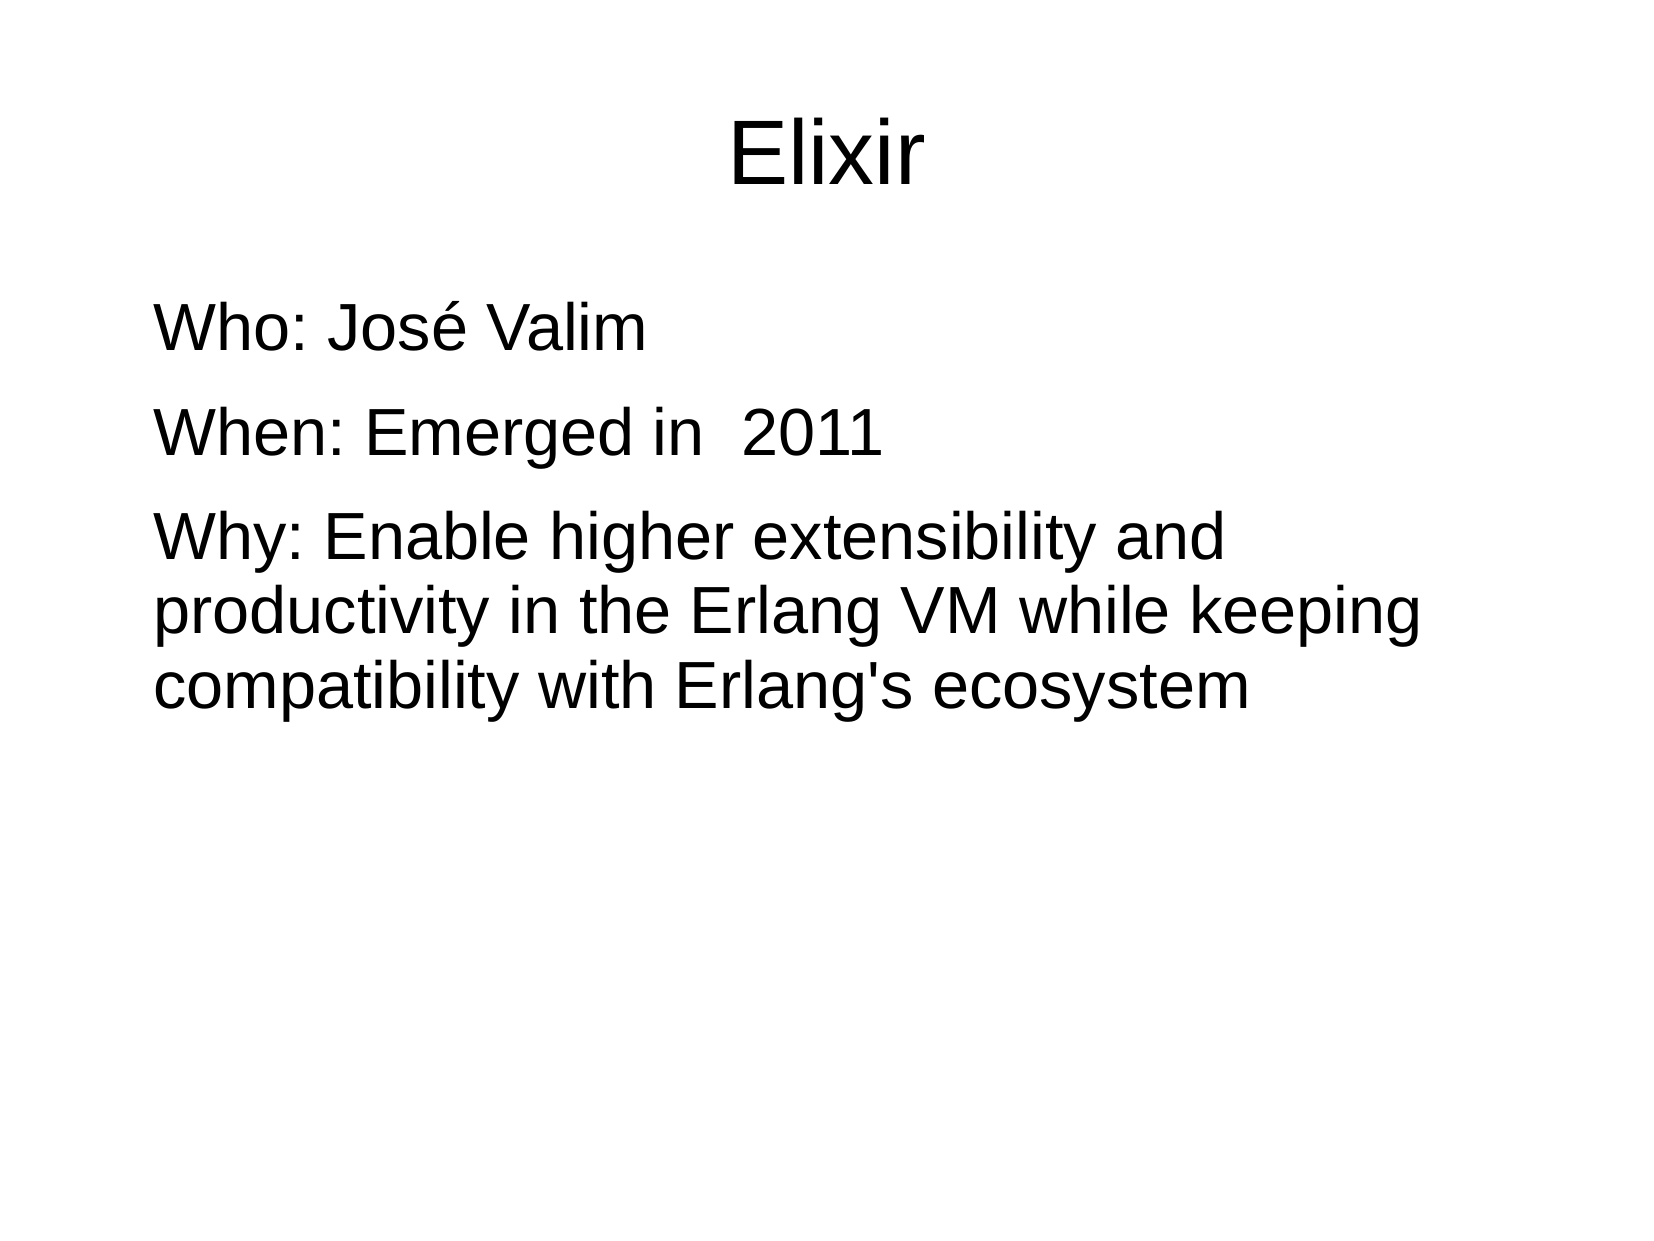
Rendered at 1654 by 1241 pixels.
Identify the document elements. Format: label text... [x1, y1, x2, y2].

title Elixir [82, 49, 1571, 257]
list Who: José Valim When: Emerged in 2011 Why: Enable higher extensibility and productivity in the Erlang VM while keeping compatibility with Erlang's ecosystem [82, 290, 1571, 1010]
